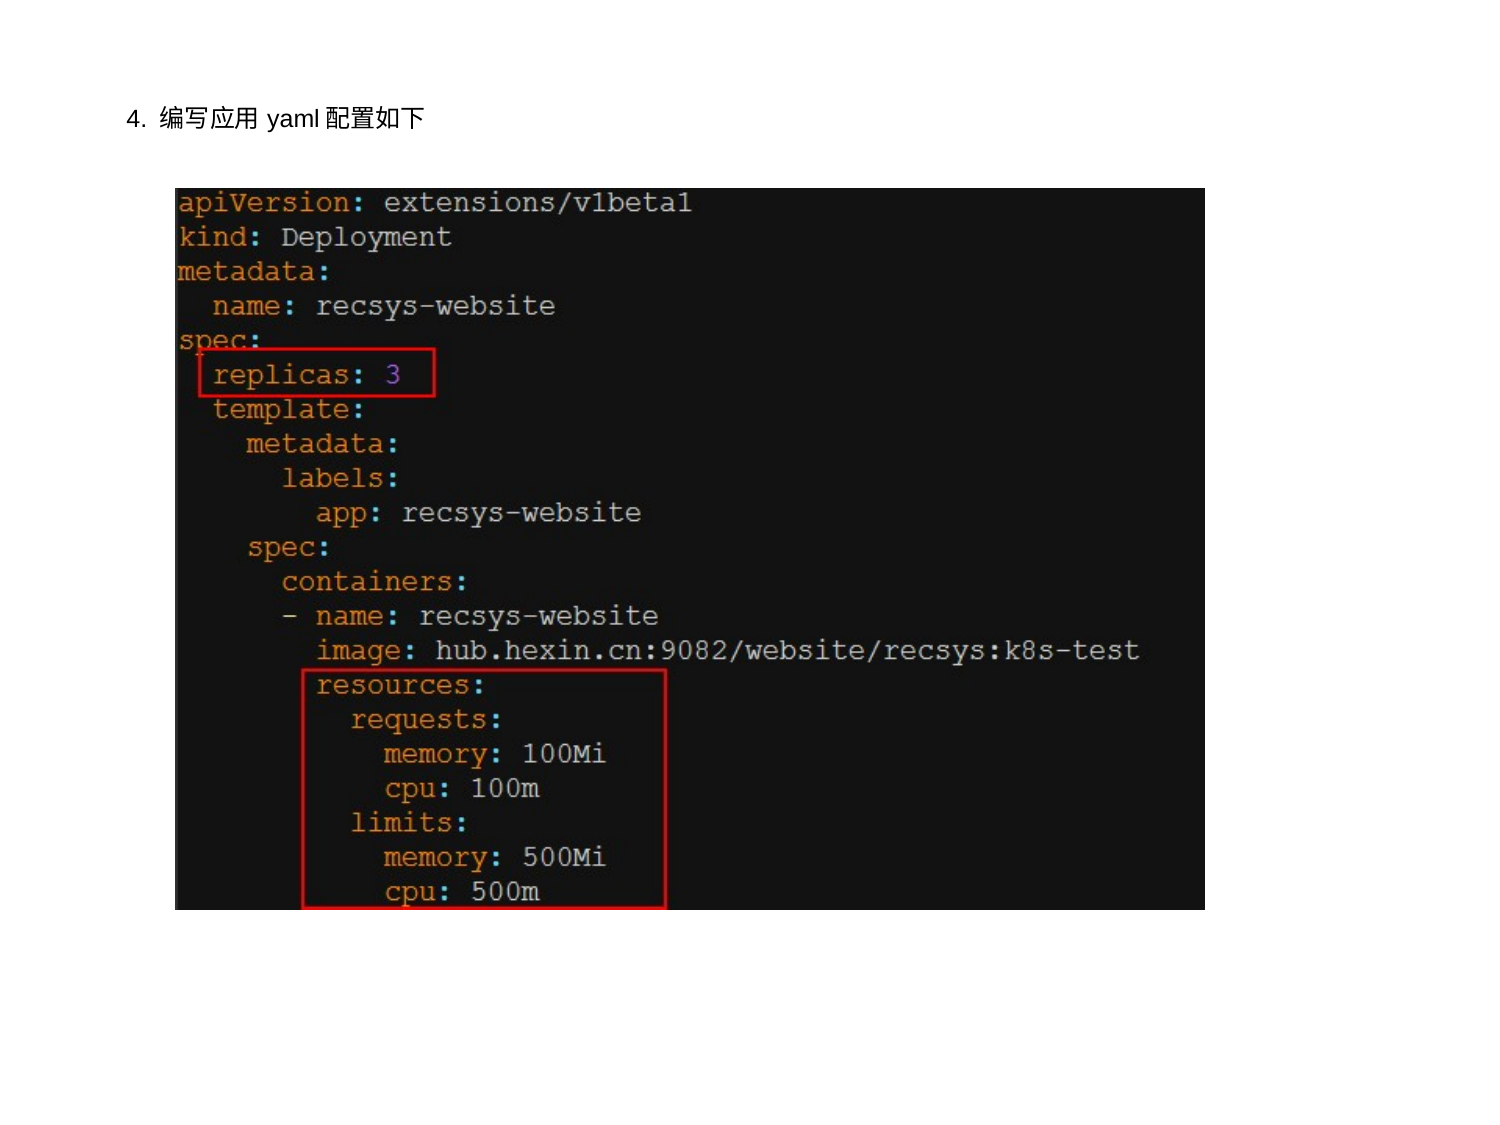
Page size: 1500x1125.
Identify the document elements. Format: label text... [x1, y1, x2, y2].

picture [175, 188, 1205, 910]
list 4. 编写应用yaml配置如下 [55, 94, 1406, 1011]
